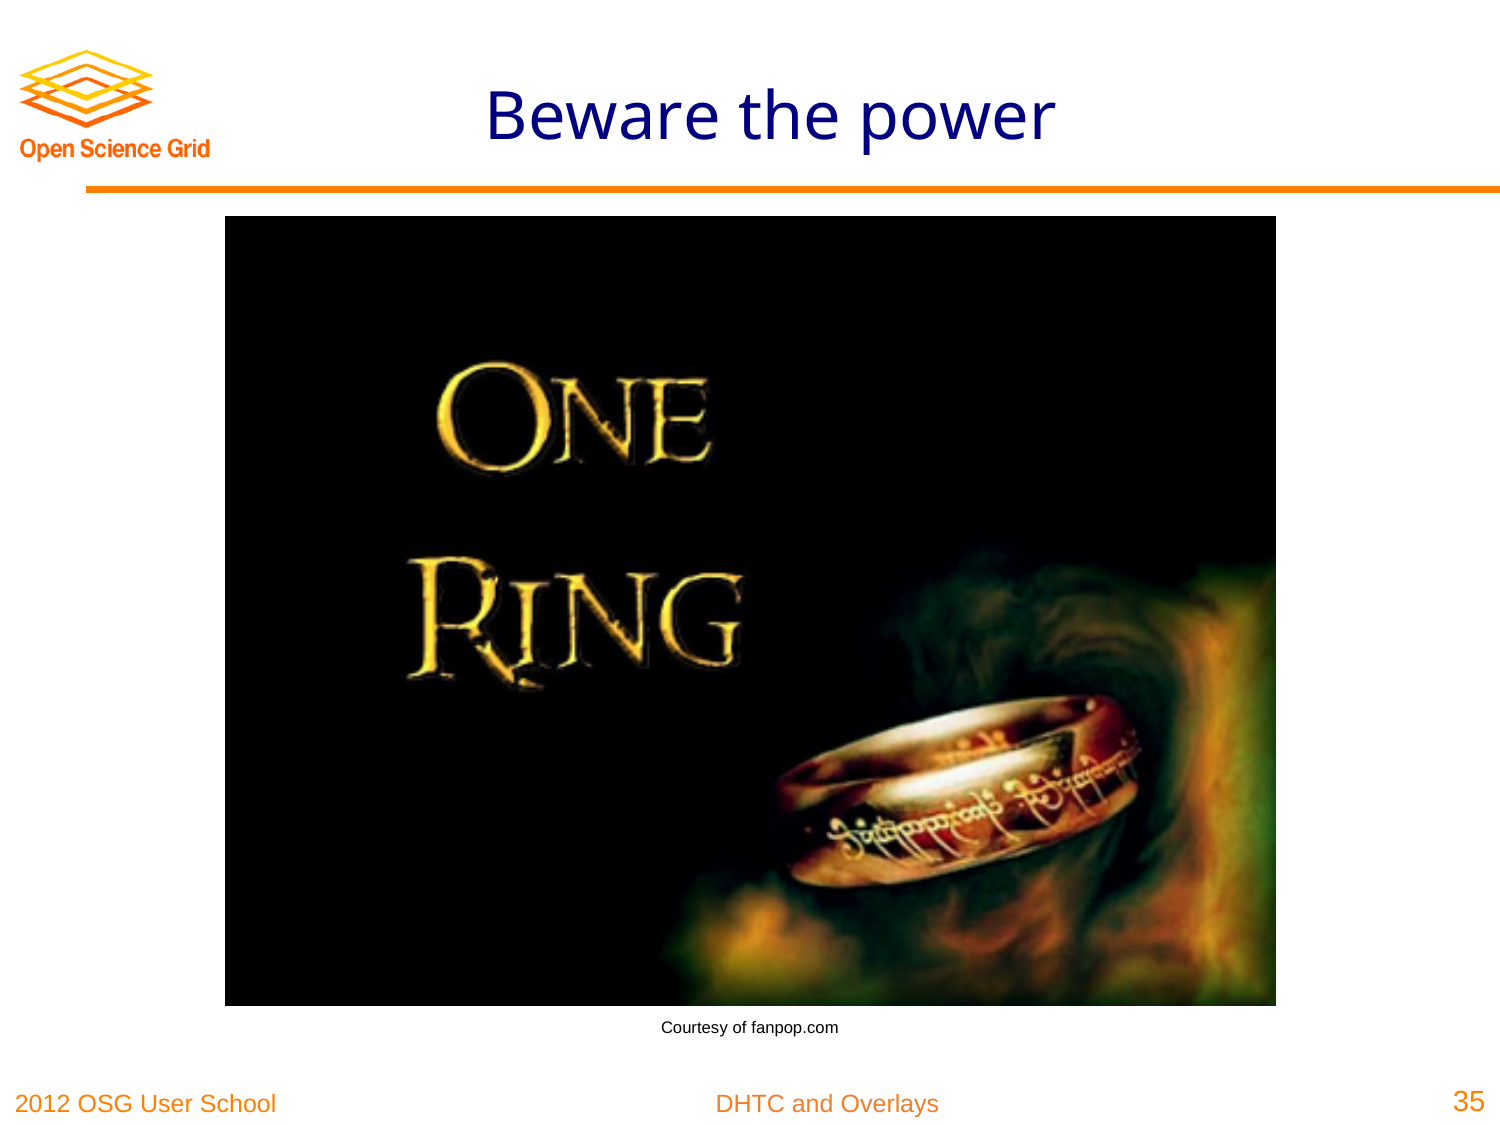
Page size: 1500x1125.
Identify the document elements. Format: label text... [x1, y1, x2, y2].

text_box Courtesy of fanpop.com [646, 1009, 854, 1045]
picture [0, 27, 201, 179]
picture [225, 216, 1276, 1006]
title Beware the power [201, 18, 1342, 207]
text_box <number> [1431, 1050, 1500, 1125]
